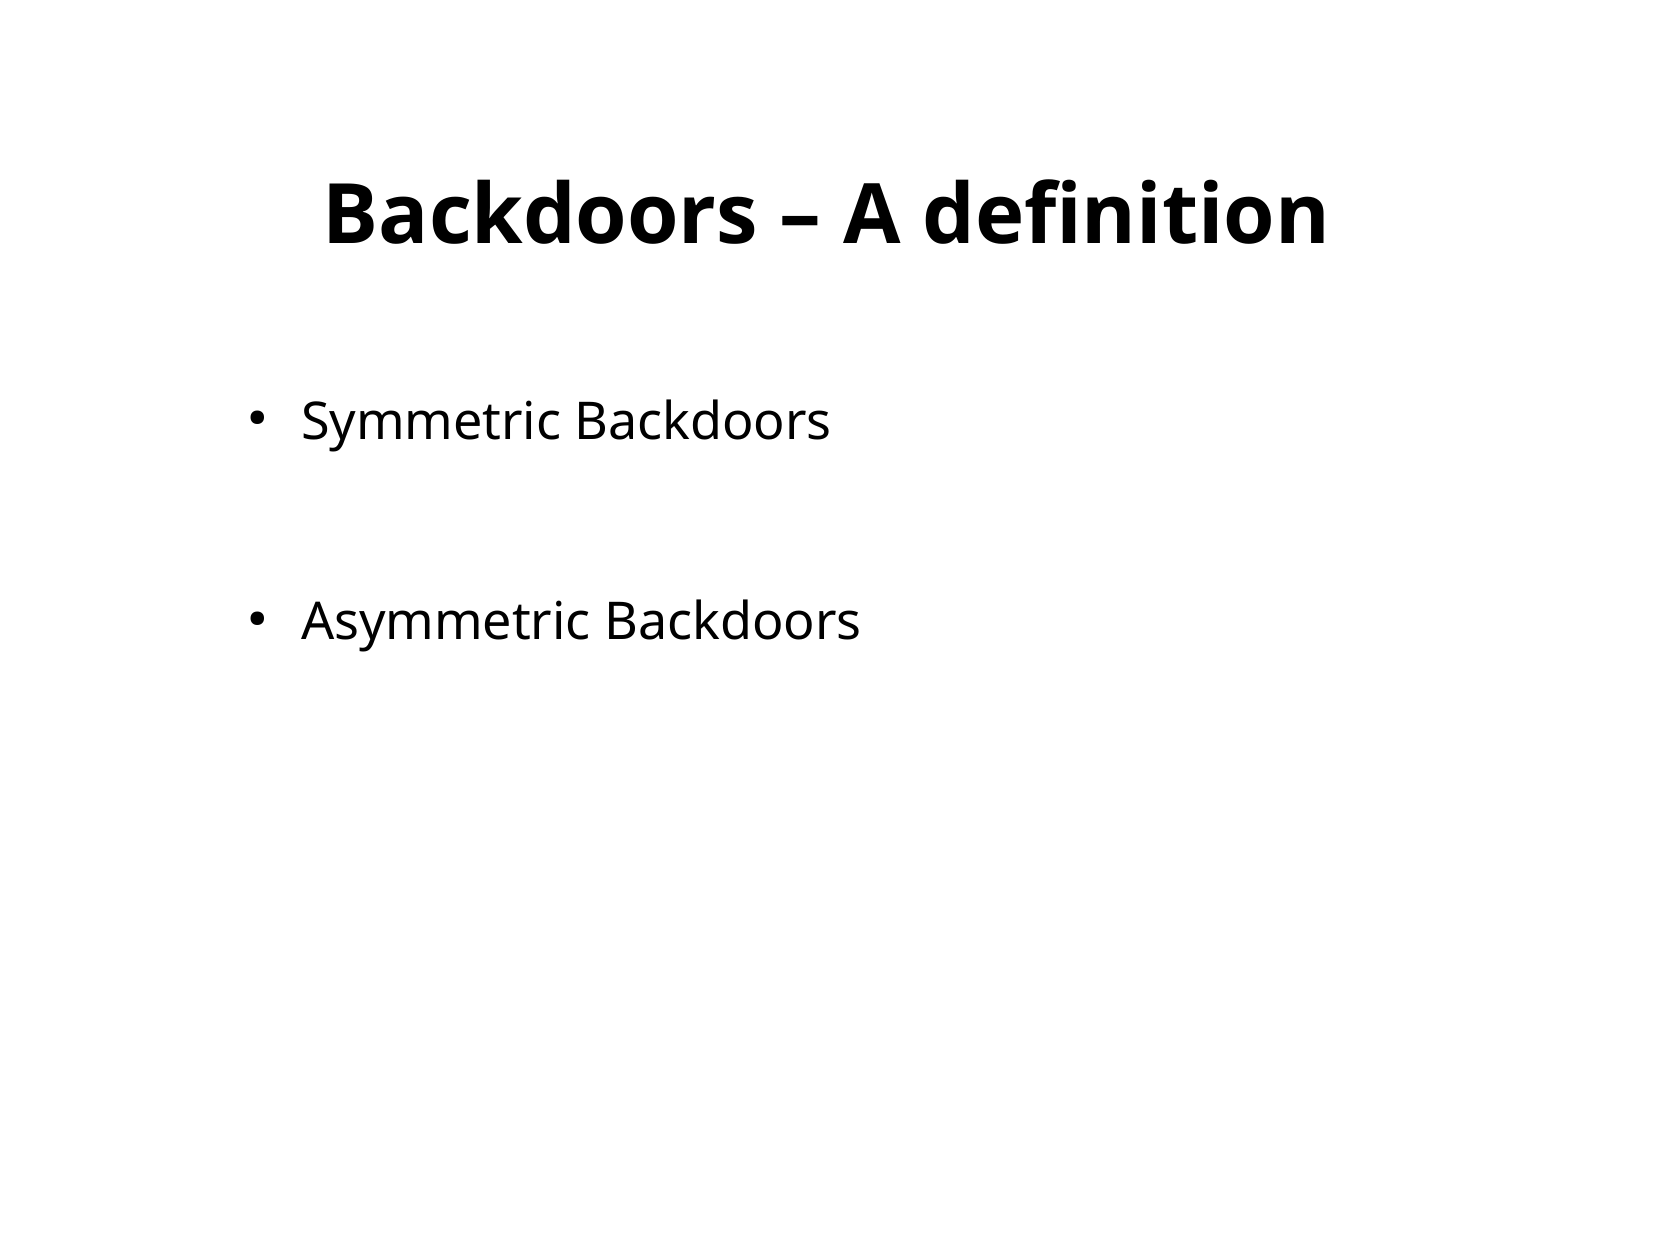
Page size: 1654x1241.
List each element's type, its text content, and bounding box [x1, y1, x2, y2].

list Symmetric Backdoors Asymmetric Backdoors [230, 383, 1589, 1114]
text_box Backdoors – A definition [118, 147, 1536, 263]
